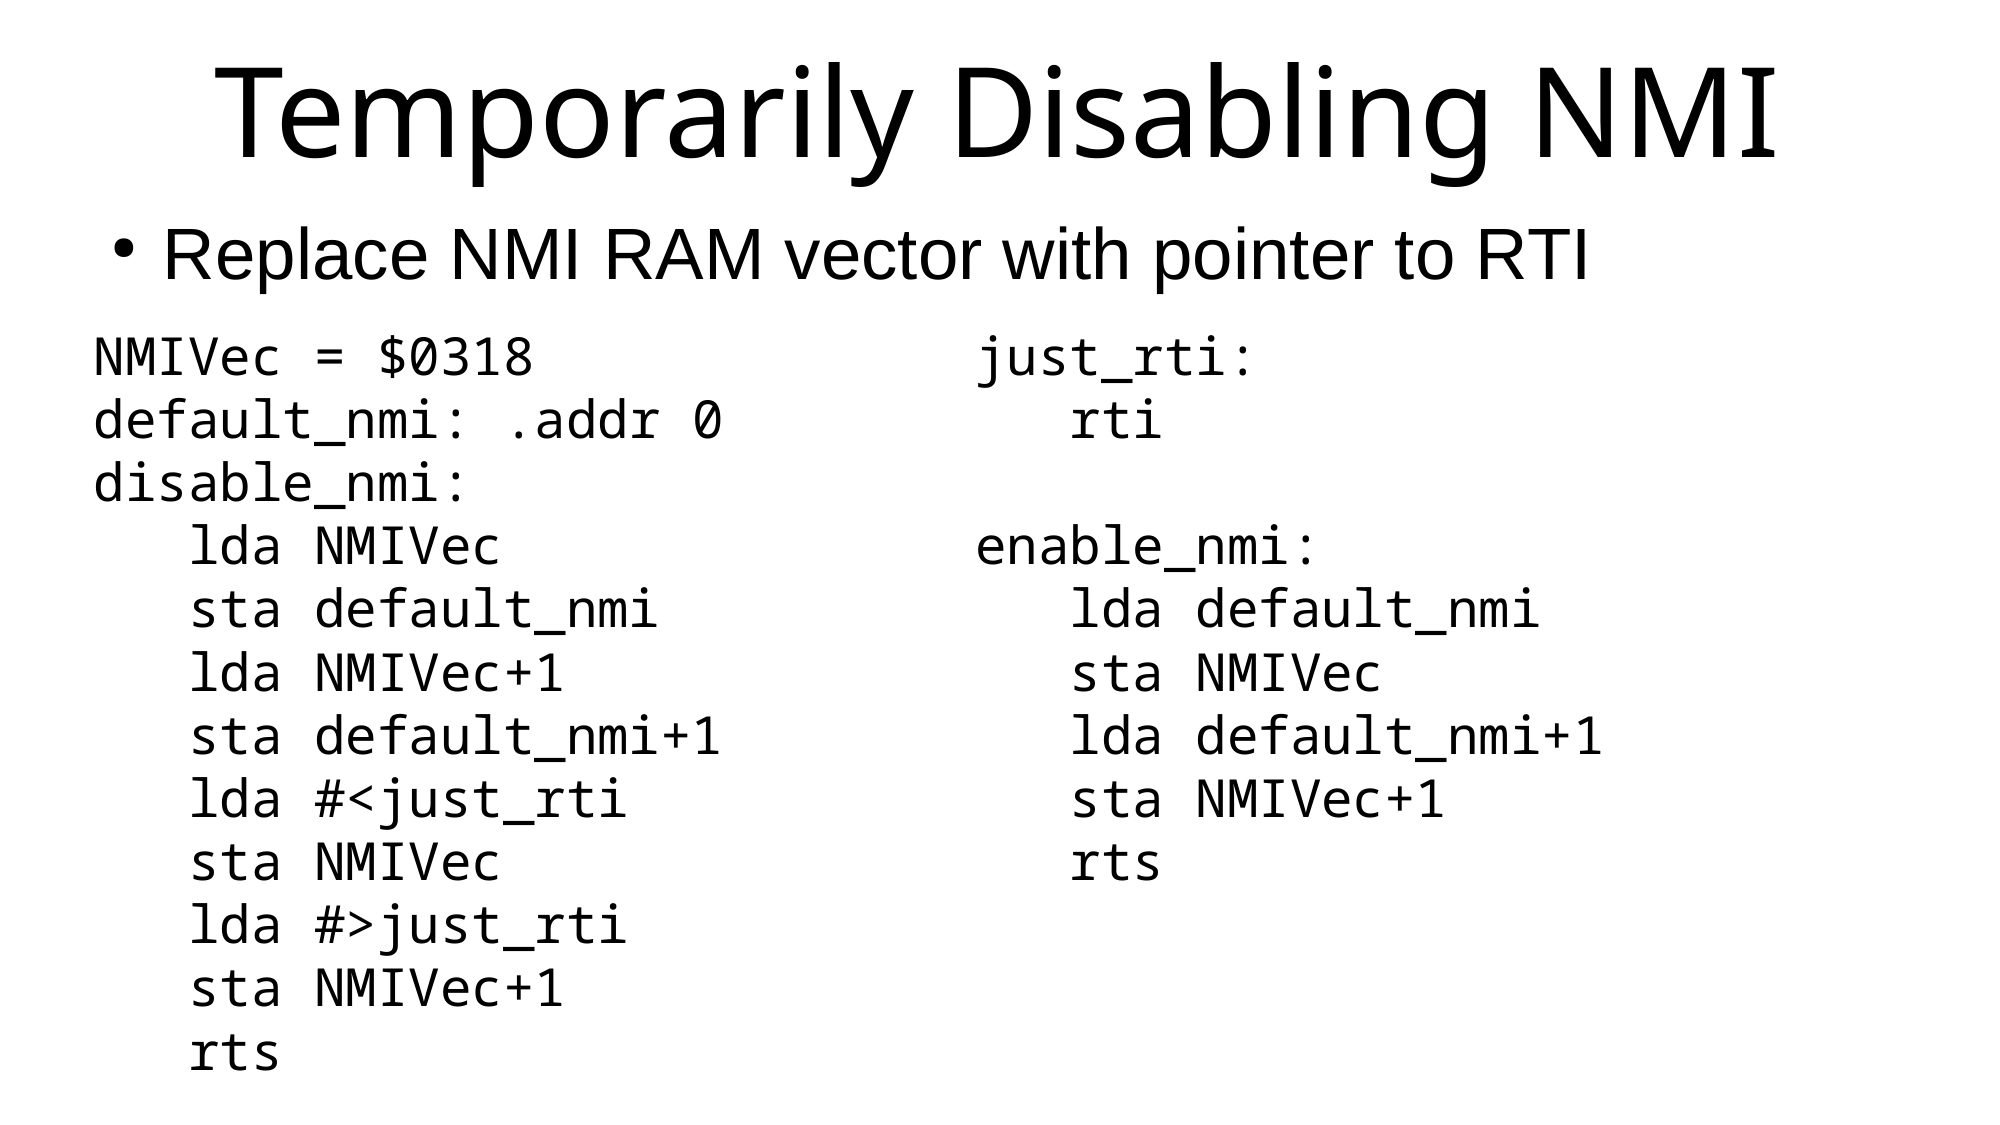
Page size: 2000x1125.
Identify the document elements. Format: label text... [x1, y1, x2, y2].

list Replace NMI RAM vector with pointer to RTI NMIVec = $0318 just_rti: default_nmi: .addr 0 rti disable_nmi: lda NMIVec enable_nmi: sta default_nmi lda default_nmi lda NMIVec+1 sta NMIVec sta default_nmi+1 lda default_nmi+1 lda #<just_rti sta NMIVec+1 sta NMIVec rts lda #>just_rti sta NMIVec+1 rts [78, 199, 1921, 1096]
title Temporarily Disabling NMI [30, 38, 1966, 195]
